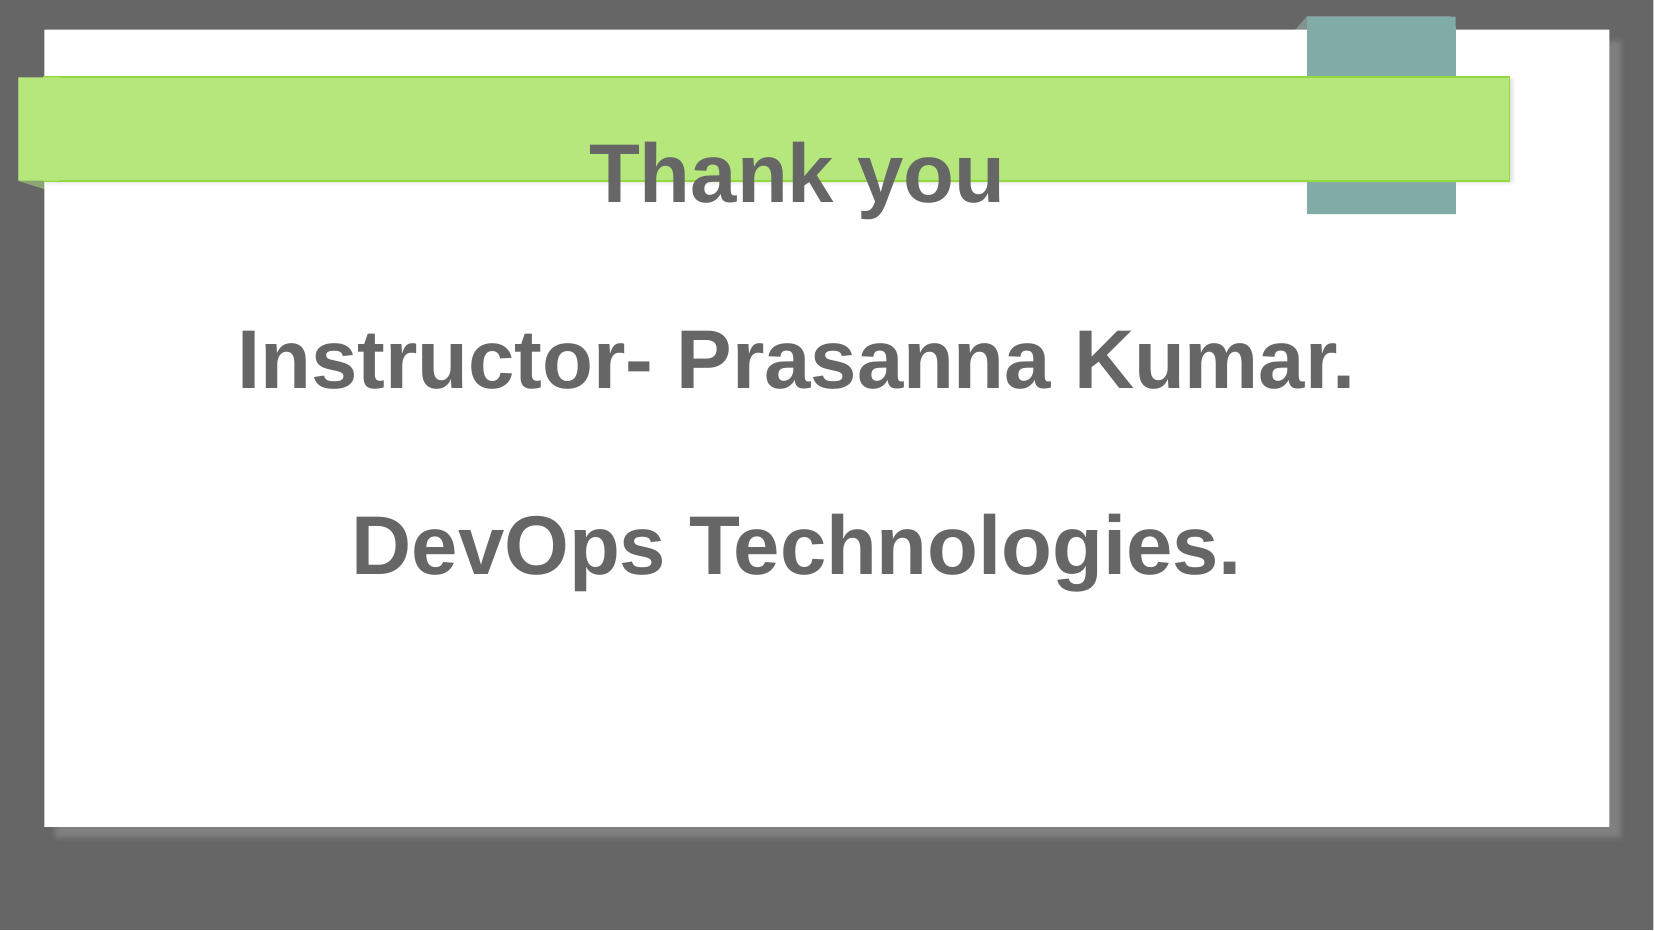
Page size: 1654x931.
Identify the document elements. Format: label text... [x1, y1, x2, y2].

subtitle Thank you Instructor- Prasanna Kumar. DevOps Technologies. [88, 34, 1506, 593]
